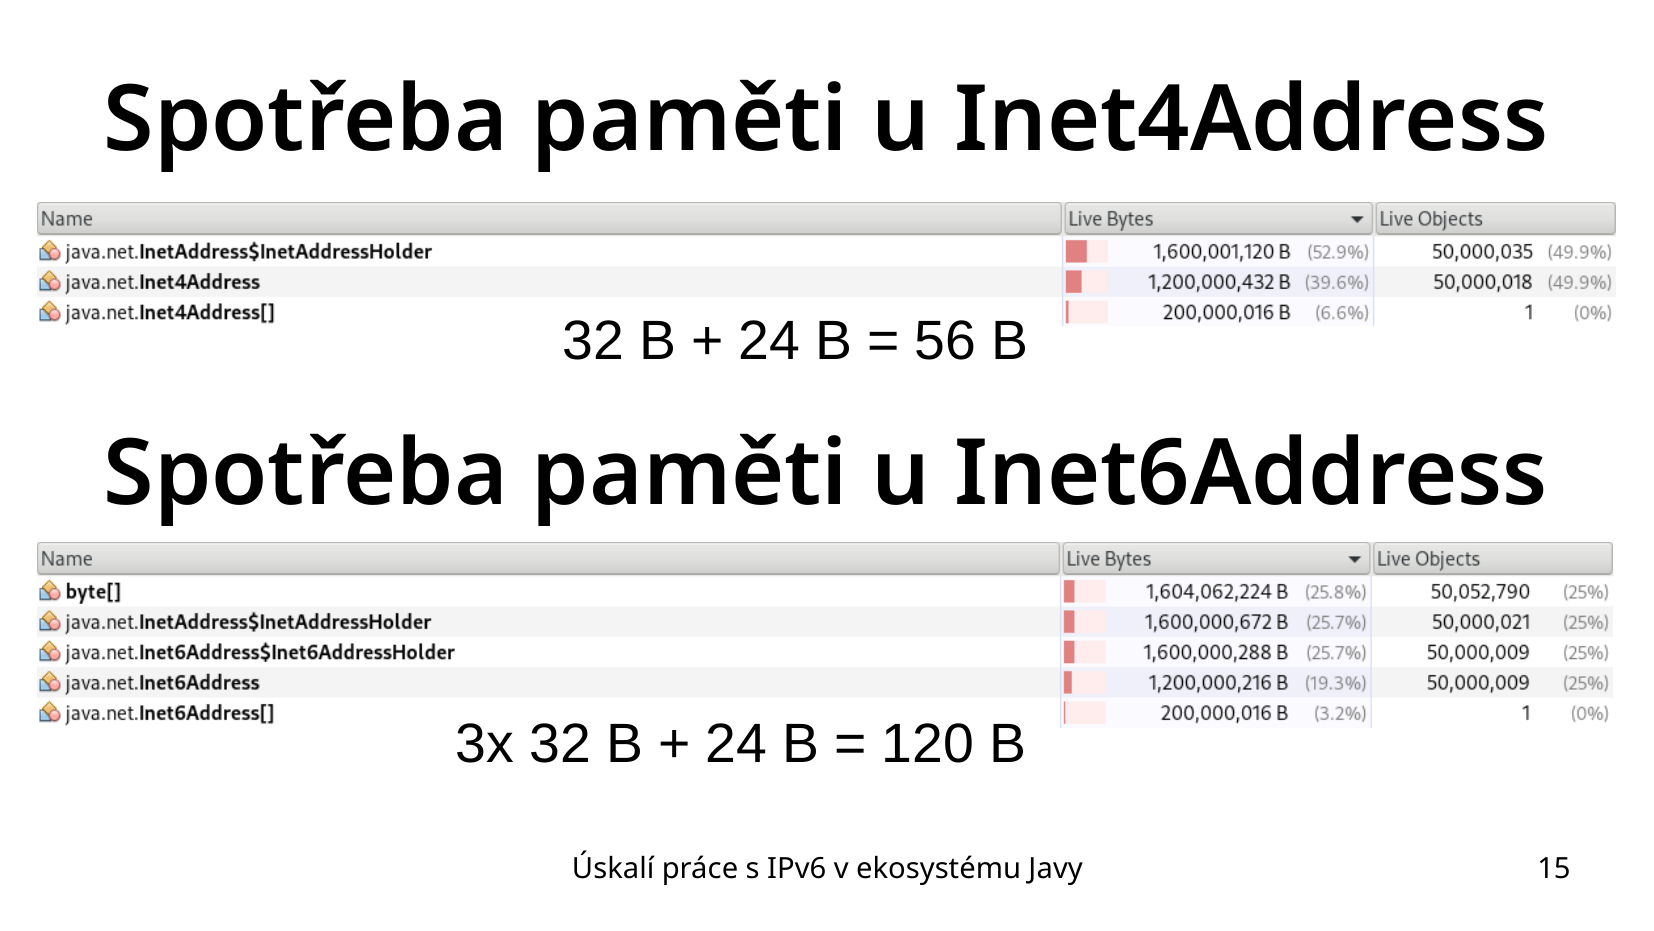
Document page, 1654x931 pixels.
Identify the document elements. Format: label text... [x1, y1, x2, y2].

picture [37, 202, 1616, 326]
list 32 B + 24 B = 56 B [562, 309, 1051, 385]
picture [37, 542, 1613, 728]
title Spotřeba paměti u Inet4Address [82, 37, 1571, 193]
list 3x 32 B + 24 B = 120 B [455, 712, 1056, 788]
title Spotřeba paměti u Inet6Address [82, 391, 1571, 547]
